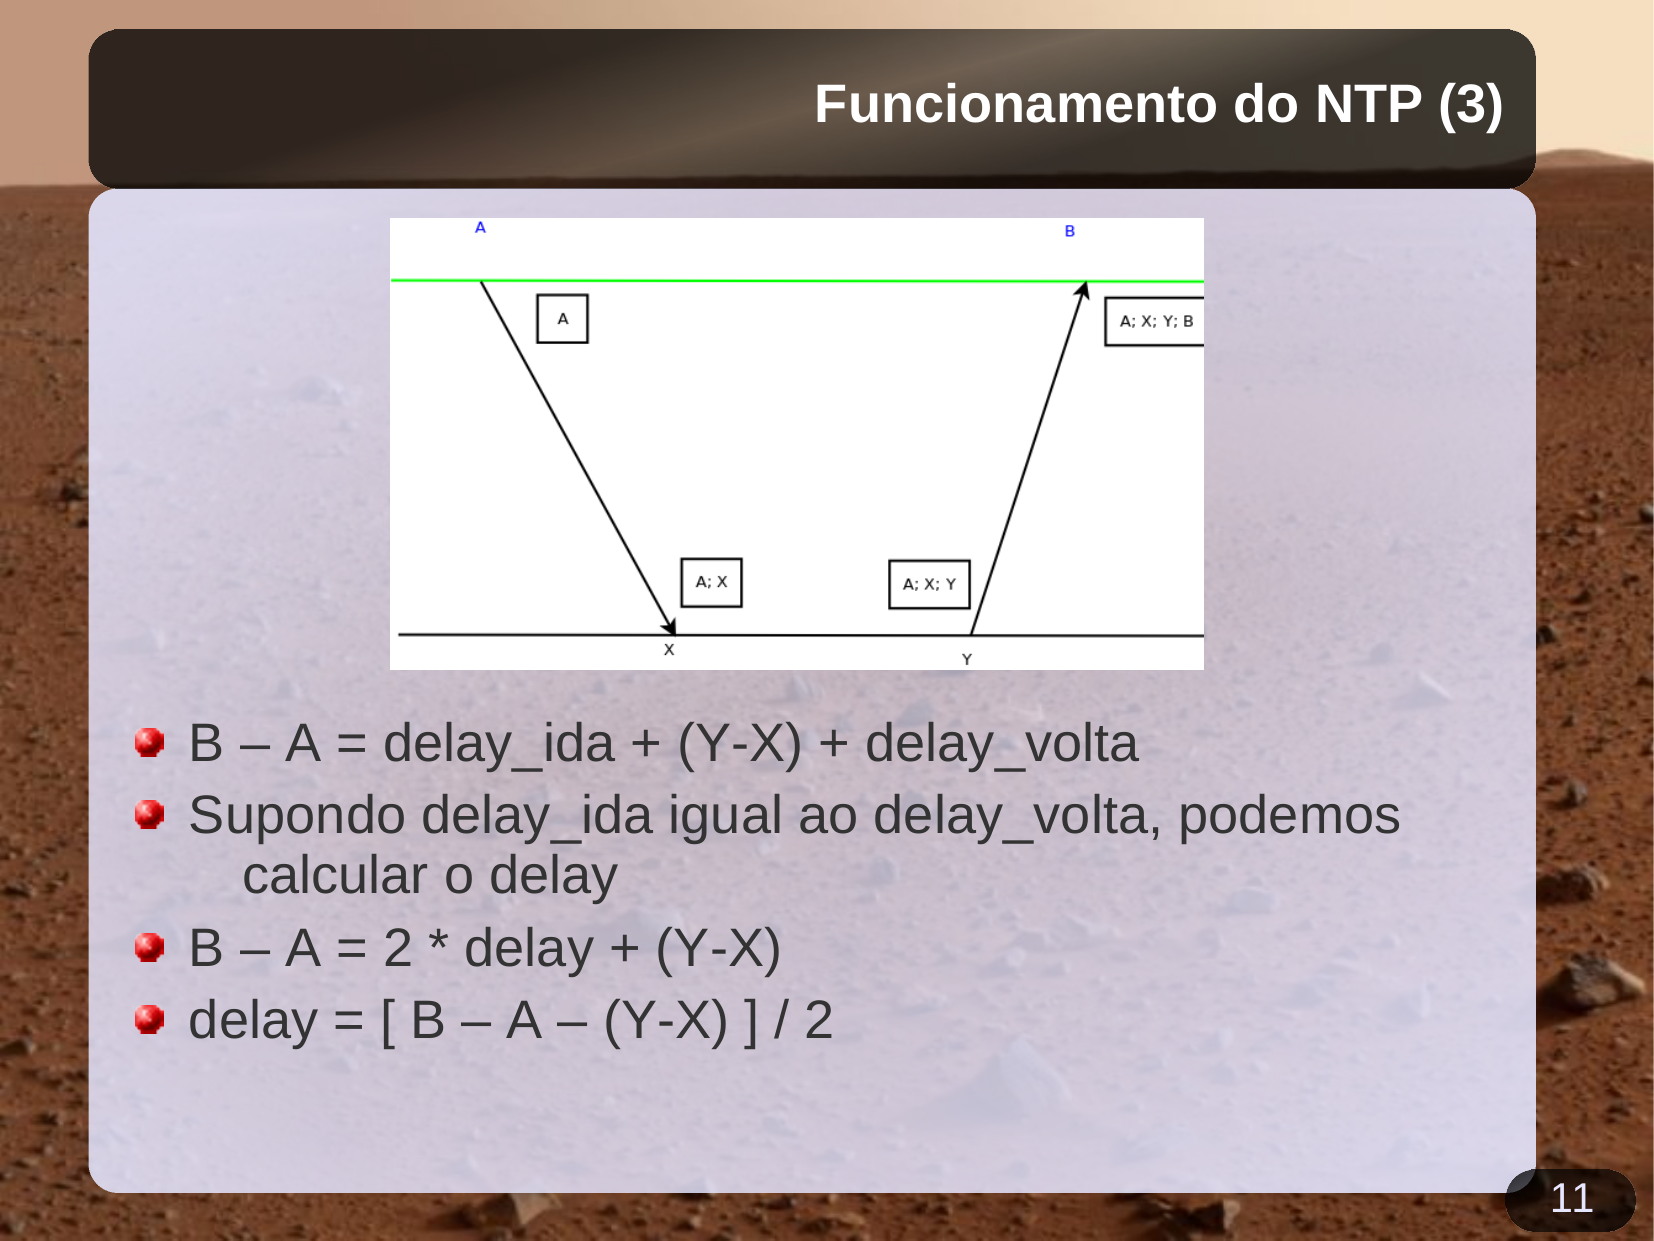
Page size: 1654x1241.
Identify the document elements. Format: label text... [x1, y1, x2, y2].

title Funcionamento do NTP (3) [118, 59, 1506, 148]
list B – A = delay_ida + (Y-X) + delay_volta Supondo delay_ida igual ao delay_volta, podemos calcular o delay B – A = 2 * delay + (Y-X) delay = [ B – A – (Y-X) ] / 2 [118, 712, 1477, 1163]
picture [0, 0, 1654, 1241]
